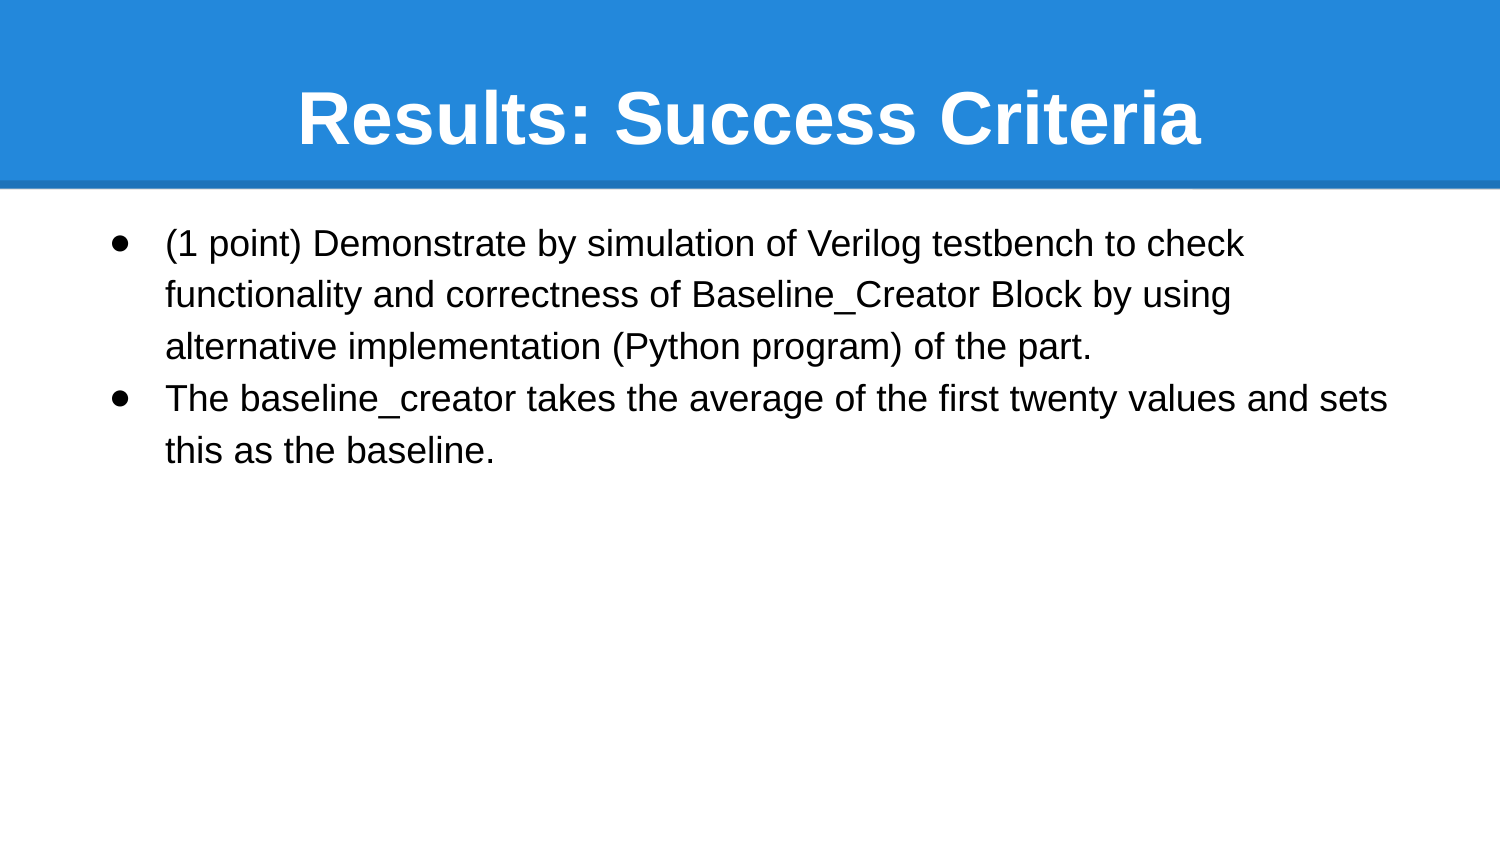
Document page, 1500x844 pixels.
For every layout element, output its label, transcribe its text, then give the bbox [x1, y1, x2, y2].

list (1 point) Demonstrate by simulation of Verilog testbench to check functionality and correctness of Baseline_Creator Block by using alternative implementation (Python program) of the part. The baseline_creator takes the average of the first twenty values and sets this as the baseline. [75, 196, 1425, 808]
title Results: Success Criteria [75, 33, 1425, 175]
